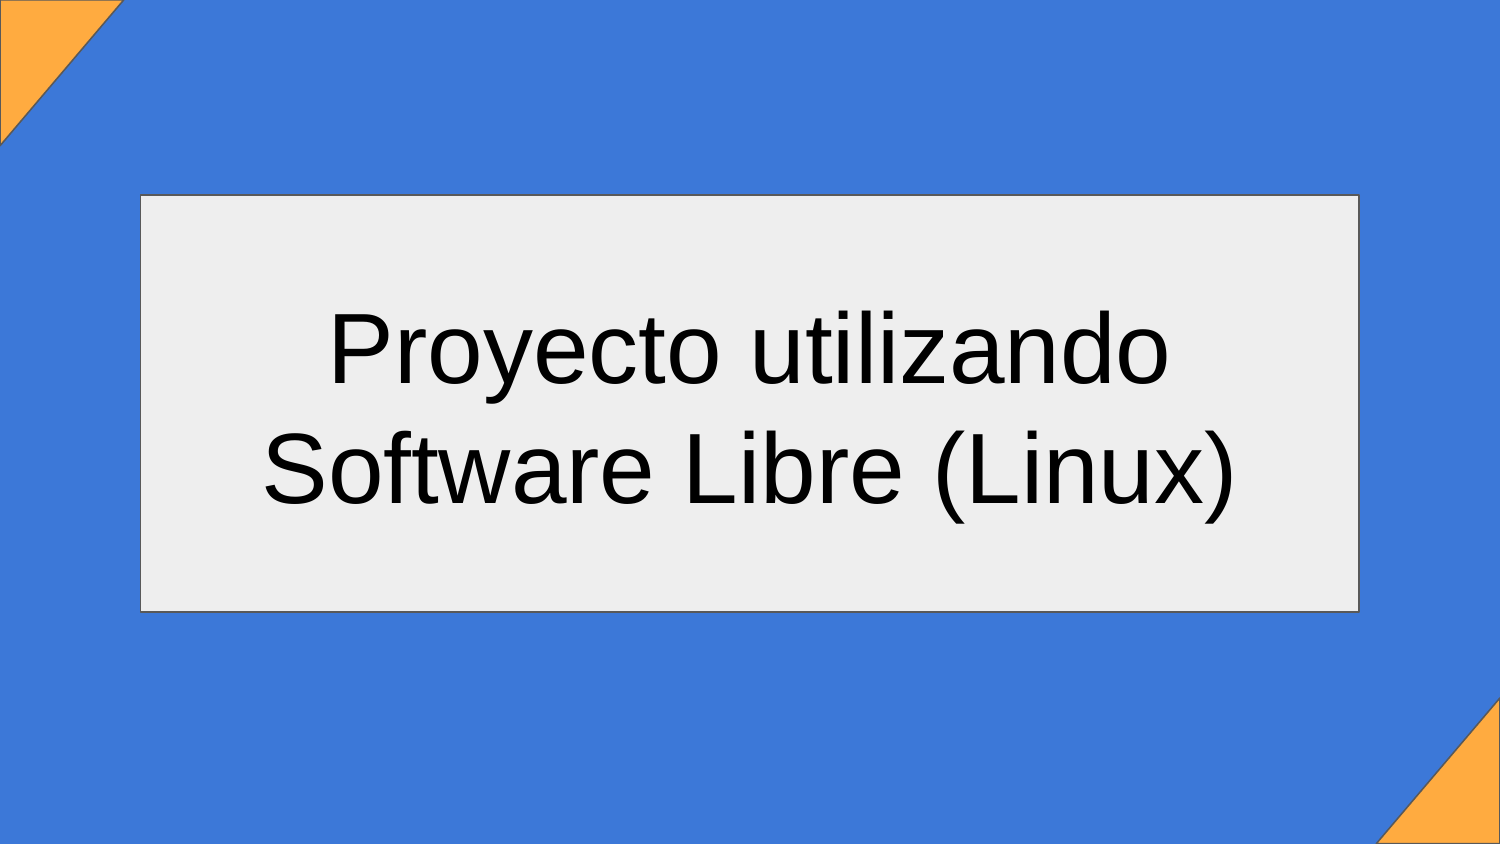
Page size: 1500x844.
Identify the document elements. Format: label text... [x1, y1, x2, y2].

text_box [0, 0, 124, 146]
text_box [1376, 697, 1500, 844]
text_box Proyecto utilizando Software Libre (Linux) [140, 194, 1360, 612]
